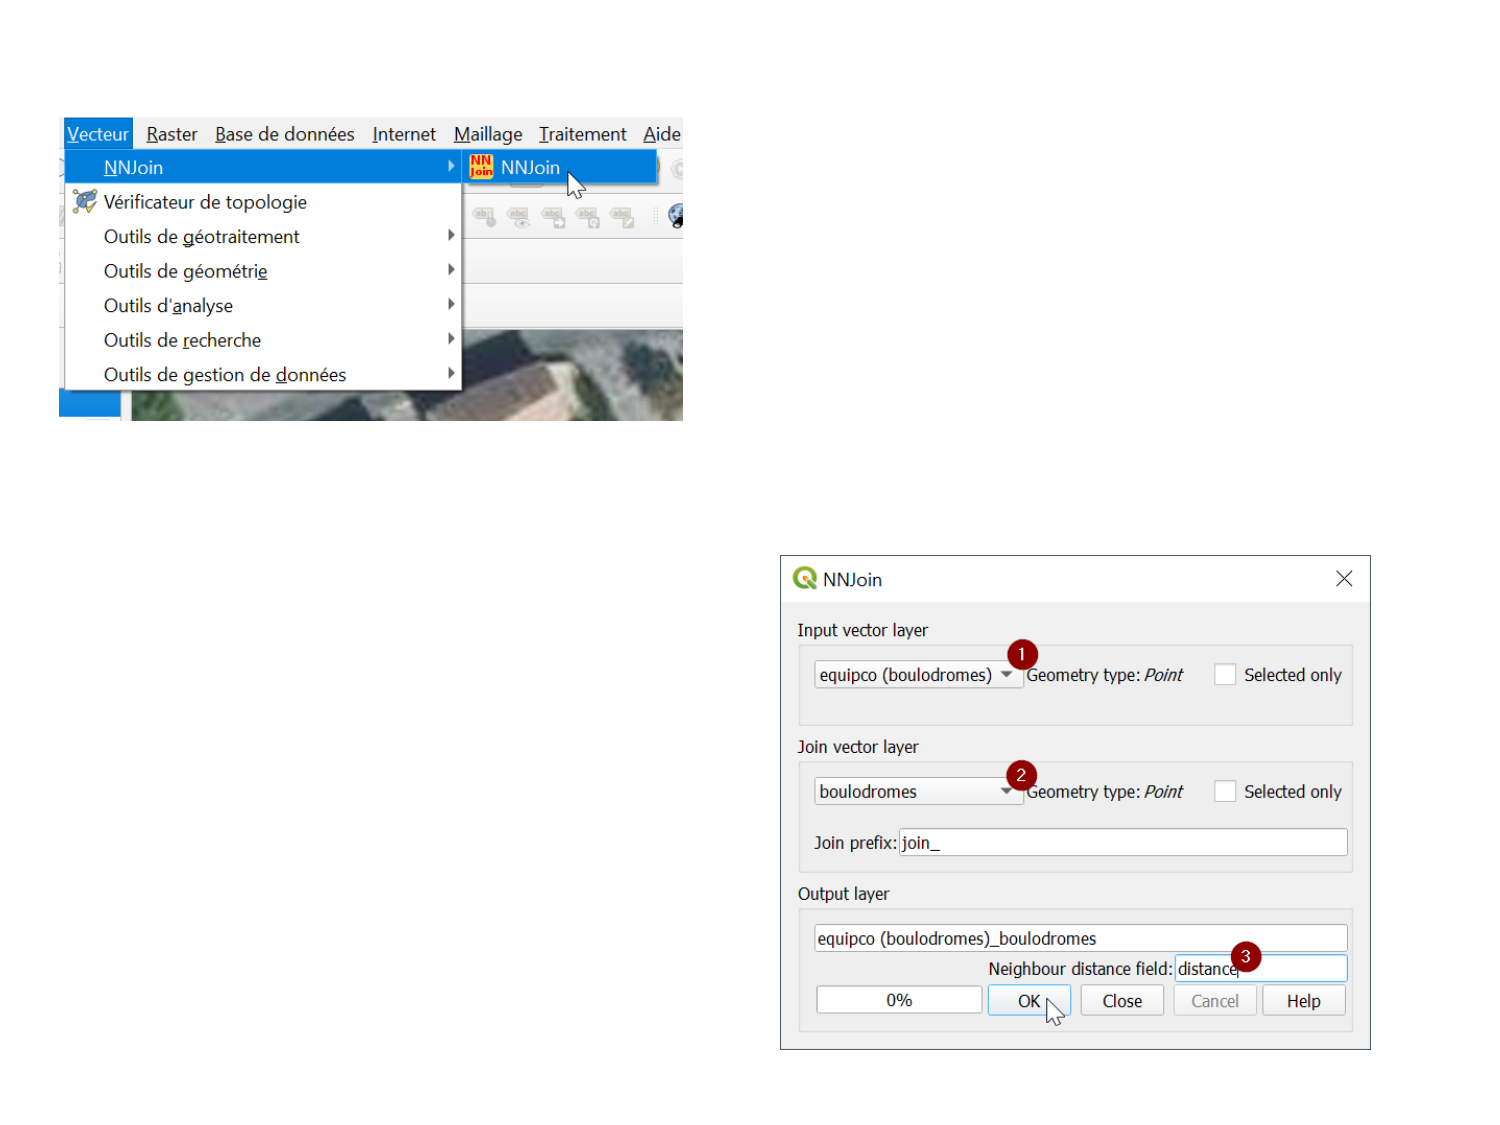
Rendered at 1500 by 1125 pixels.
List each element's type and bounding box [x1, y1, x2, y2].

picture [59, 82, 683, 421]
picture [780, 555, 1371, 1050]
